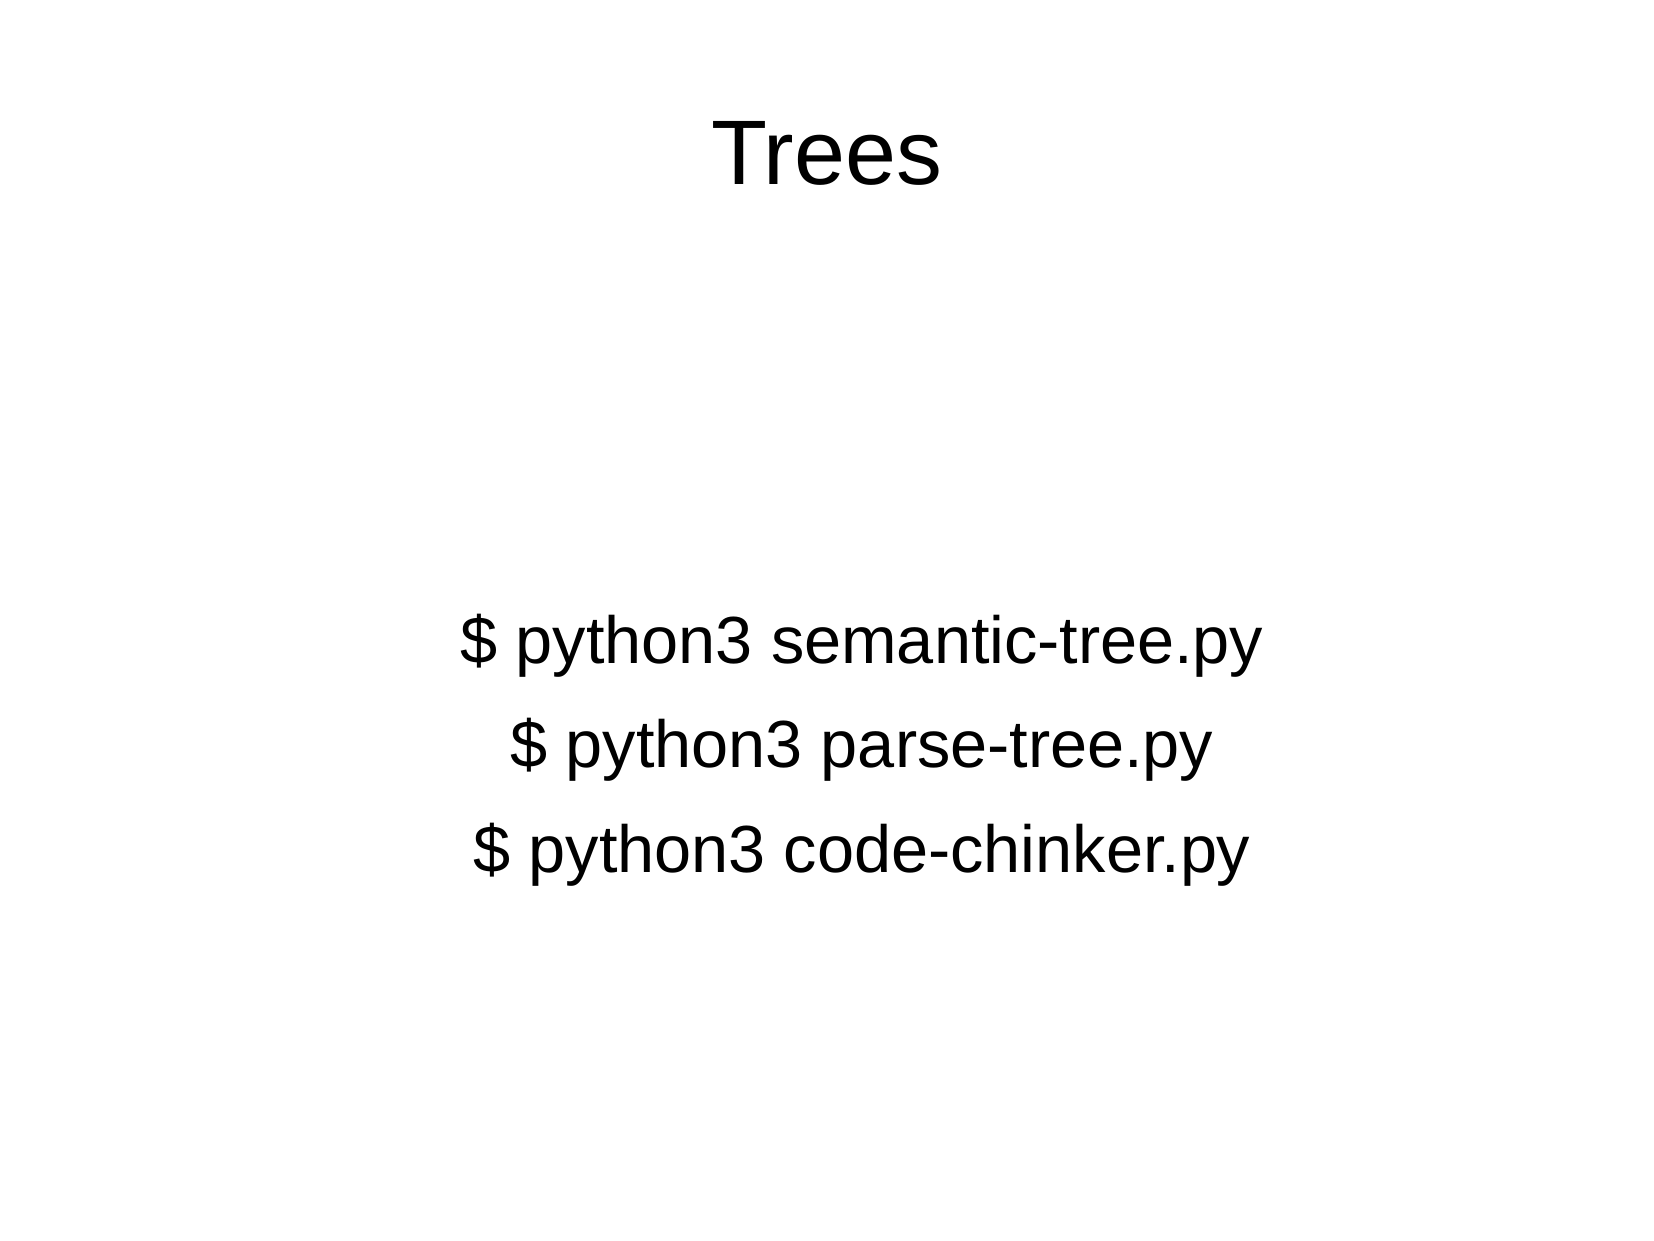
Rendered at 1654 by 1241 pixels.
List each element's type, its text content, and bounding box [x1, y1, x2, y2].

title Trees [82, 49, 1571, 257]
list $ python3 semantic-tree.py $ python3 parse-tree.py $ python3 code-chinker.py [82, 290, 1571, 1010]
